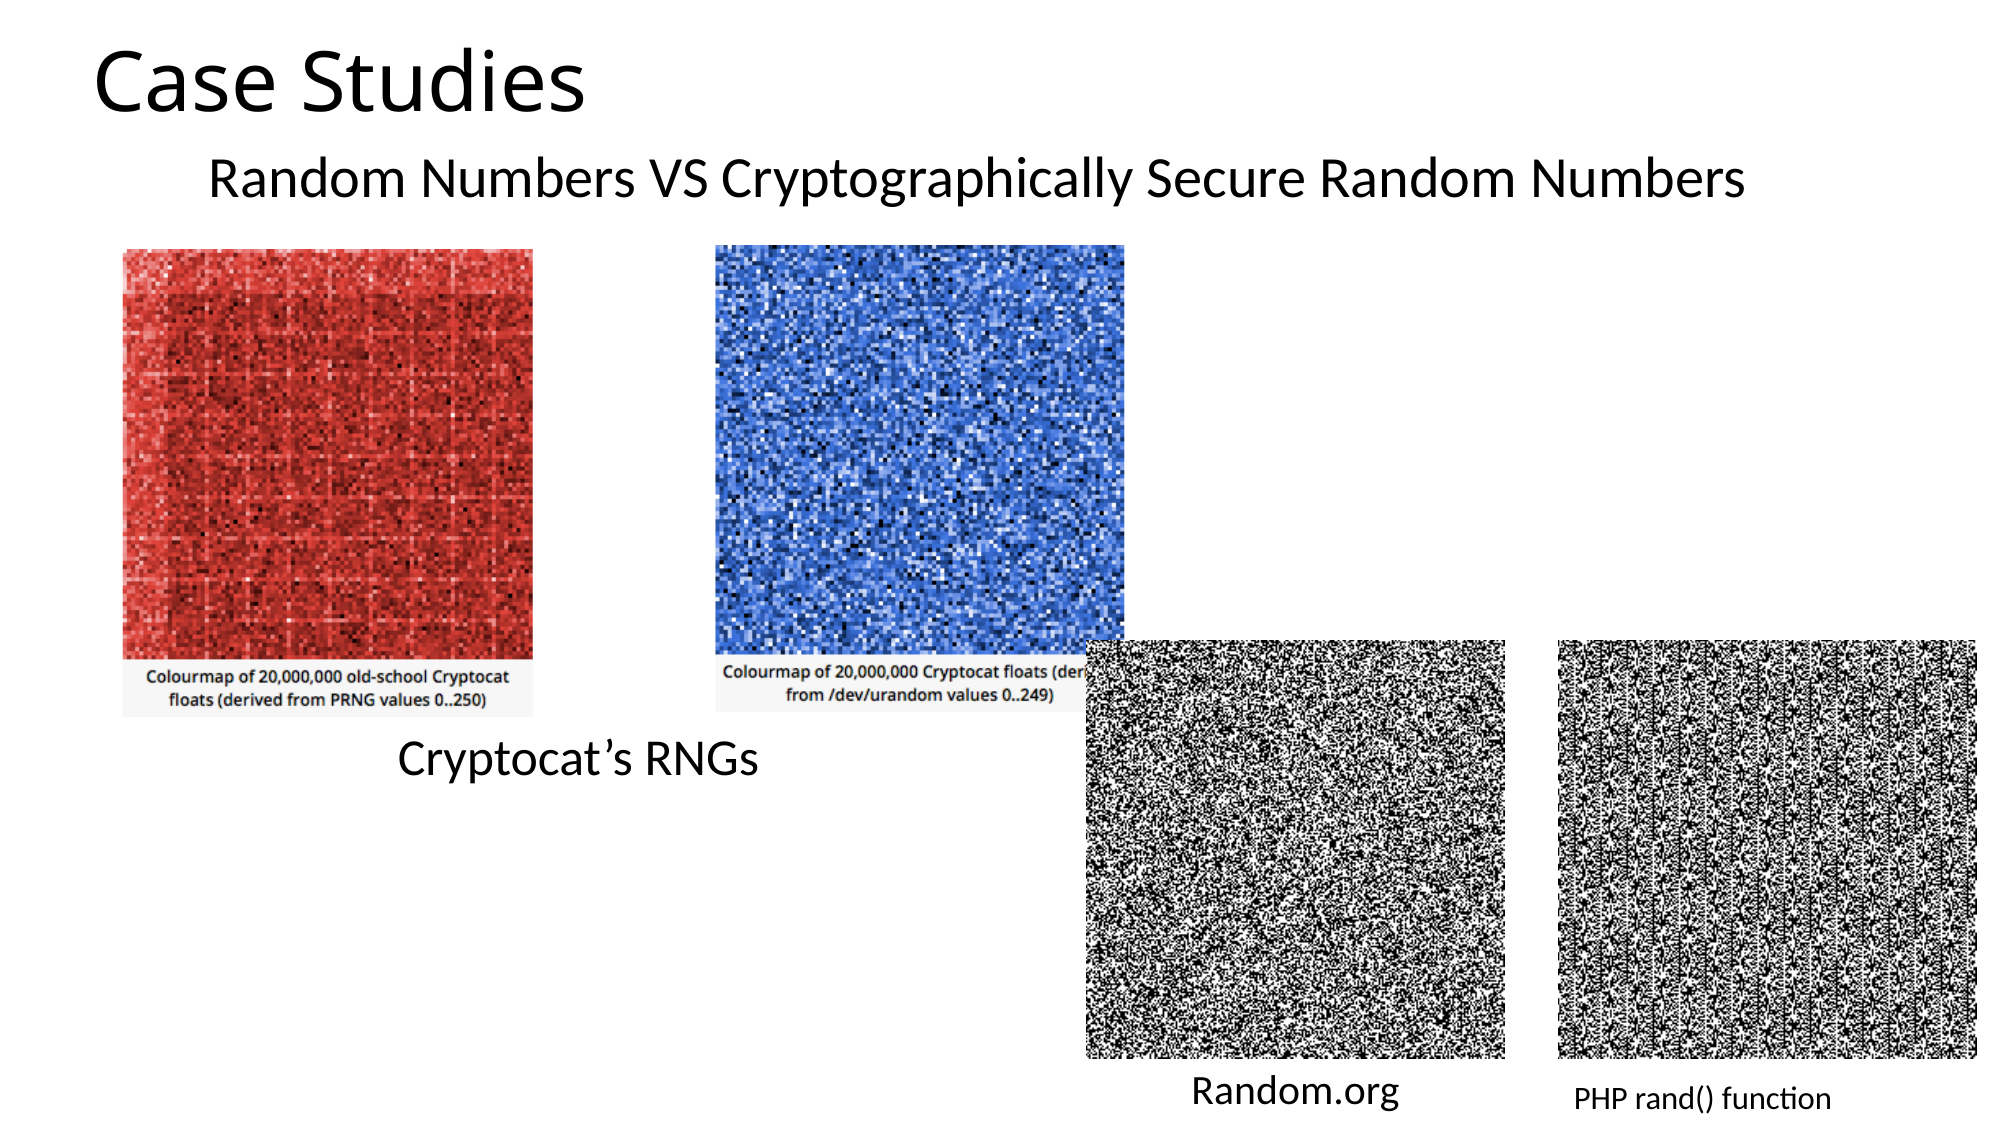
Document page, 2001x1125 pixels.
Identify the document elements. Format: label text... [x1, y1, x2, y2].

text_box PHP rand() function [1558, 1073, 2000, 1125]
picture [0, 245, 1505, 1059]
picture [1558, 640, 1977, 1059]
text_box Random Numbers VS Cryptographically Secure Random Numbers [193, 140, 1817, 243]
title Case Studies [77, 32, 1763, 138]
list Cryptocat’s RNGs [382, 723, 804, 798]
text_box Random.org [1126, 1061, 1465, 1125]
